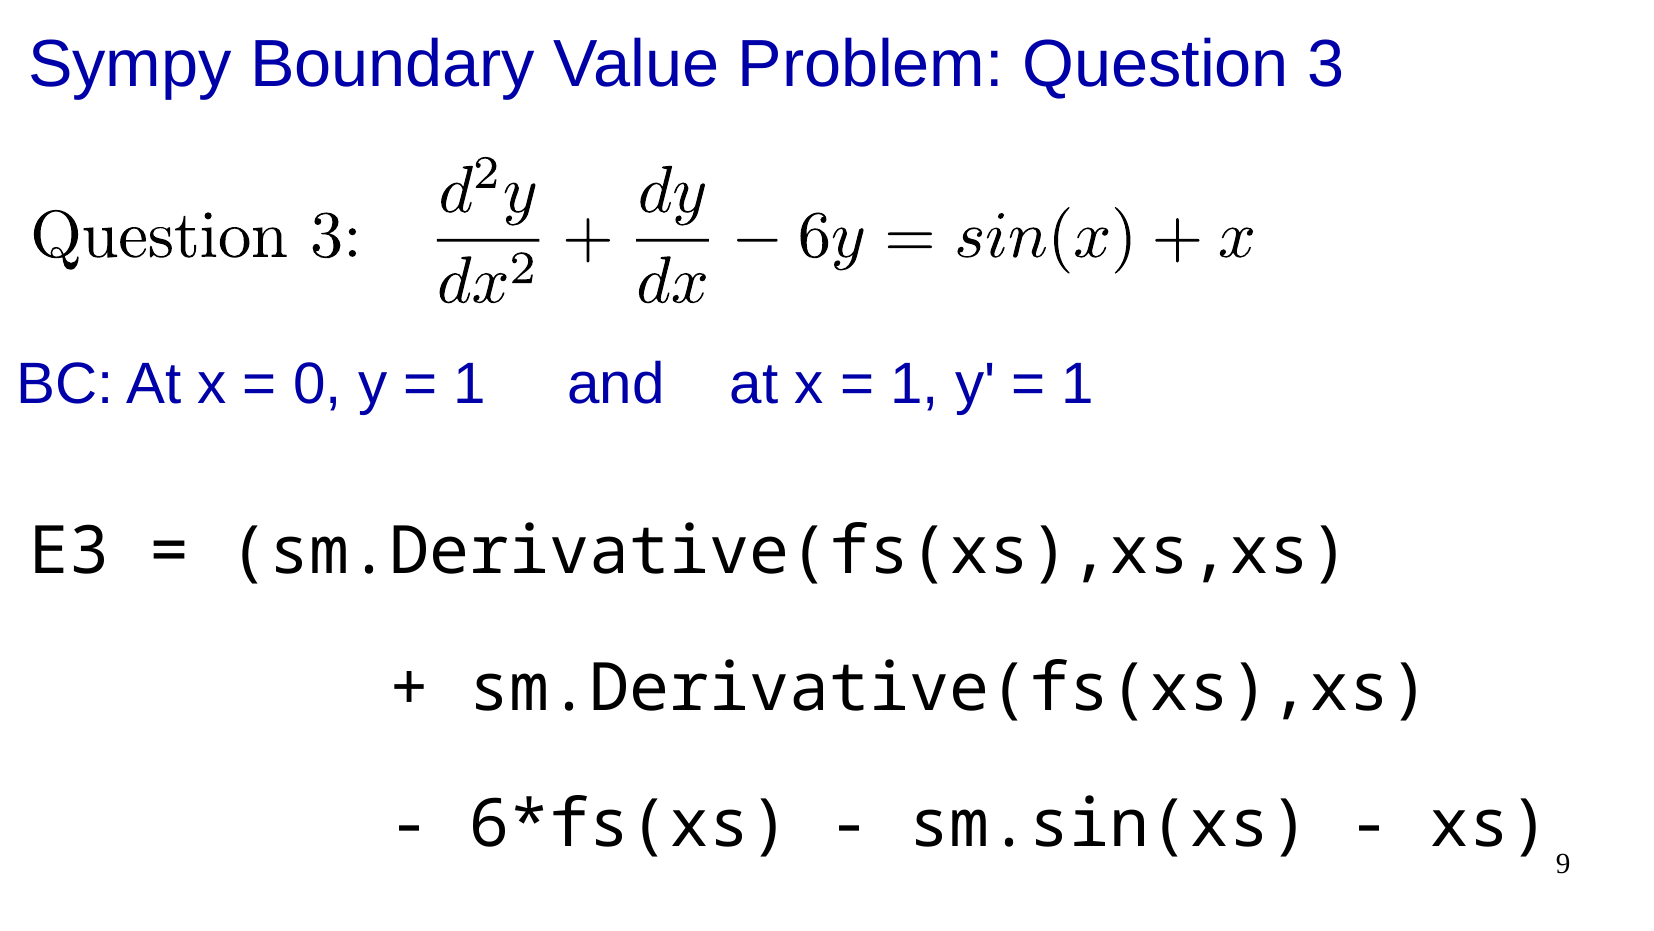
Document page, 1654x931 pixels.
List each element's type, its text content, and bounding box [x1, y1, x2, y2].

title Sympy Boundary Value Problem: Question 3 [28, 21, 1626, 90]
text_box [30, 156, 1256, 304]
text_box E3 = (sm.Derivative(fs(xs),xs,xs) + sm.Derivative(fs(xs),xs) - 6*fs(xs) - sm.sin(xs) - xs) y3_sm = sm.dsolve(E3,fs(xs)).rhs [15, 450, 1630, 890]
list BC: At x = 0, y = 1 and at x = 1, y' = 1 [16, 90, 1631, 886]
